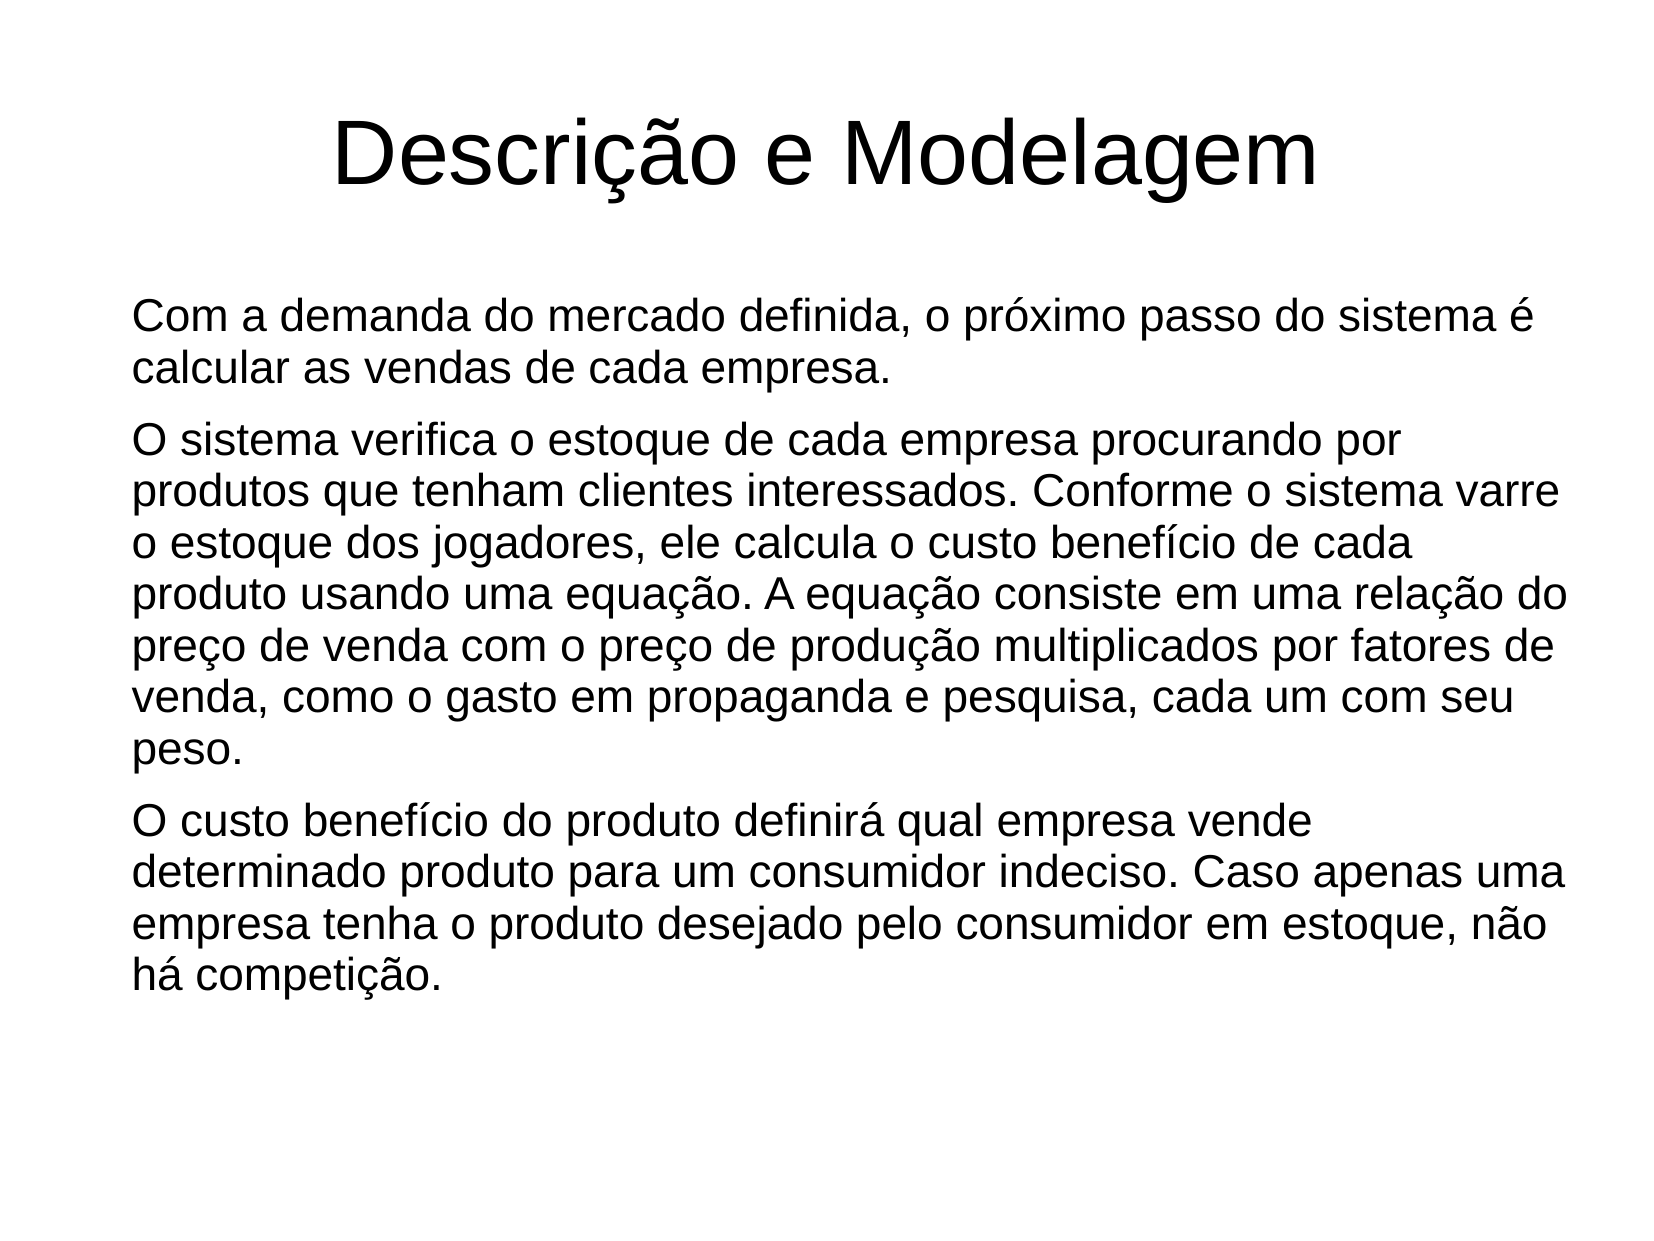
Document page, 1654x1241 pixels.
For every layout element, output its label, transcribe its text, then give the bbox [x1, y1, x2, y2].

title Descrição e Modelagem [82, 49, 1571, 257]
list Com a demanda do mercado definida, o próximo passo do sistema é calcular as vendas de cada empresa. O sistema verifica o estoque de cada empresa procurando por produtos que tenham clientes interessados. Conforme o sistema varre o estoque dos jogadores, ele calcula o custo benefício de cada produto usando uma equação. A equação consiste em uma relação do preço de venda com o preço de produção multiplicados por fatores de venda, como o gasto em propaganda e pesquisa, cada um com seu peso. O custo benefício do produto definirá qual empresa vende determinado produto para um consumidor indeciso. Caso apenas uma empresa tenha o produto desejado pelo consumidor em estoque, não há competição. [82, 290, 1571, 1010]
